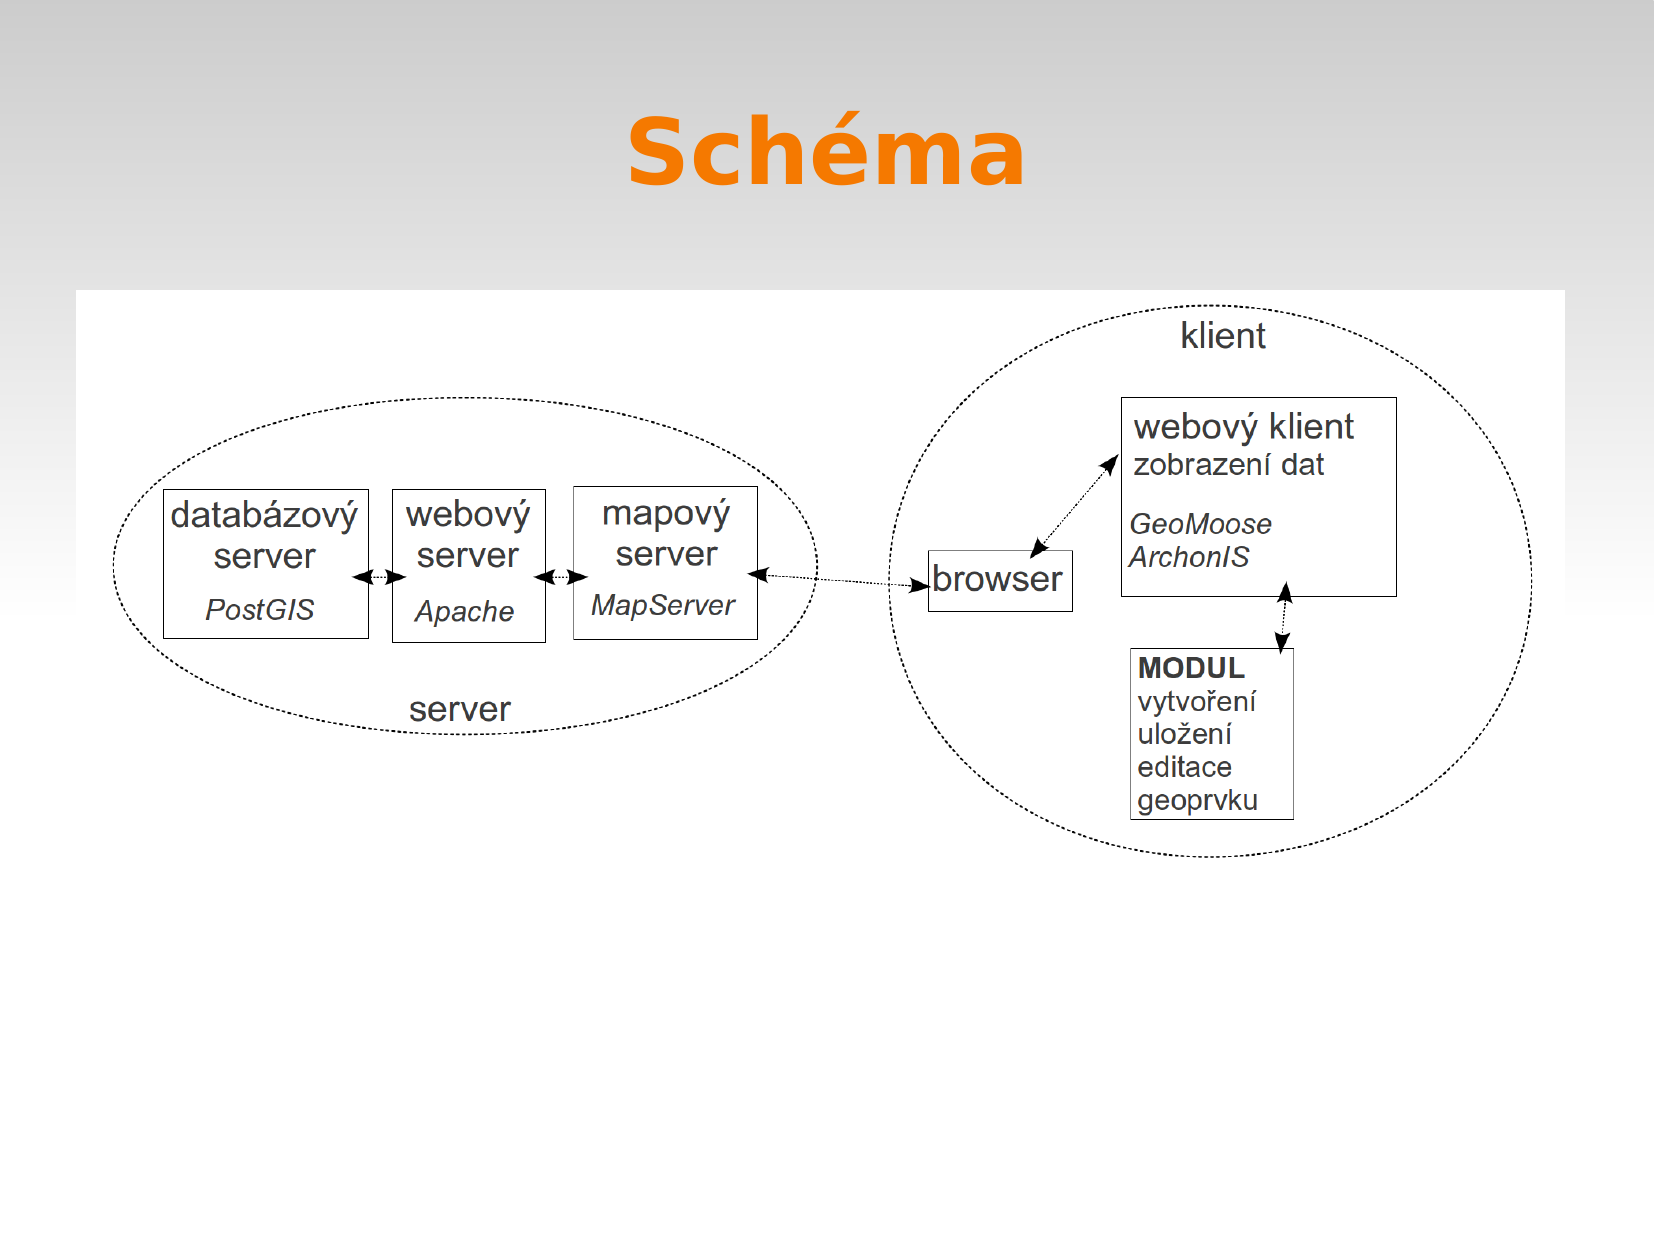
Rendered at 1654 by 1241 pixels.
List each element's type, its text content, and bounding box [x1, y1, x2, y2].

title Schéma [82, 49, 1571, 257]
picture [76, 290, 1565, 886]
